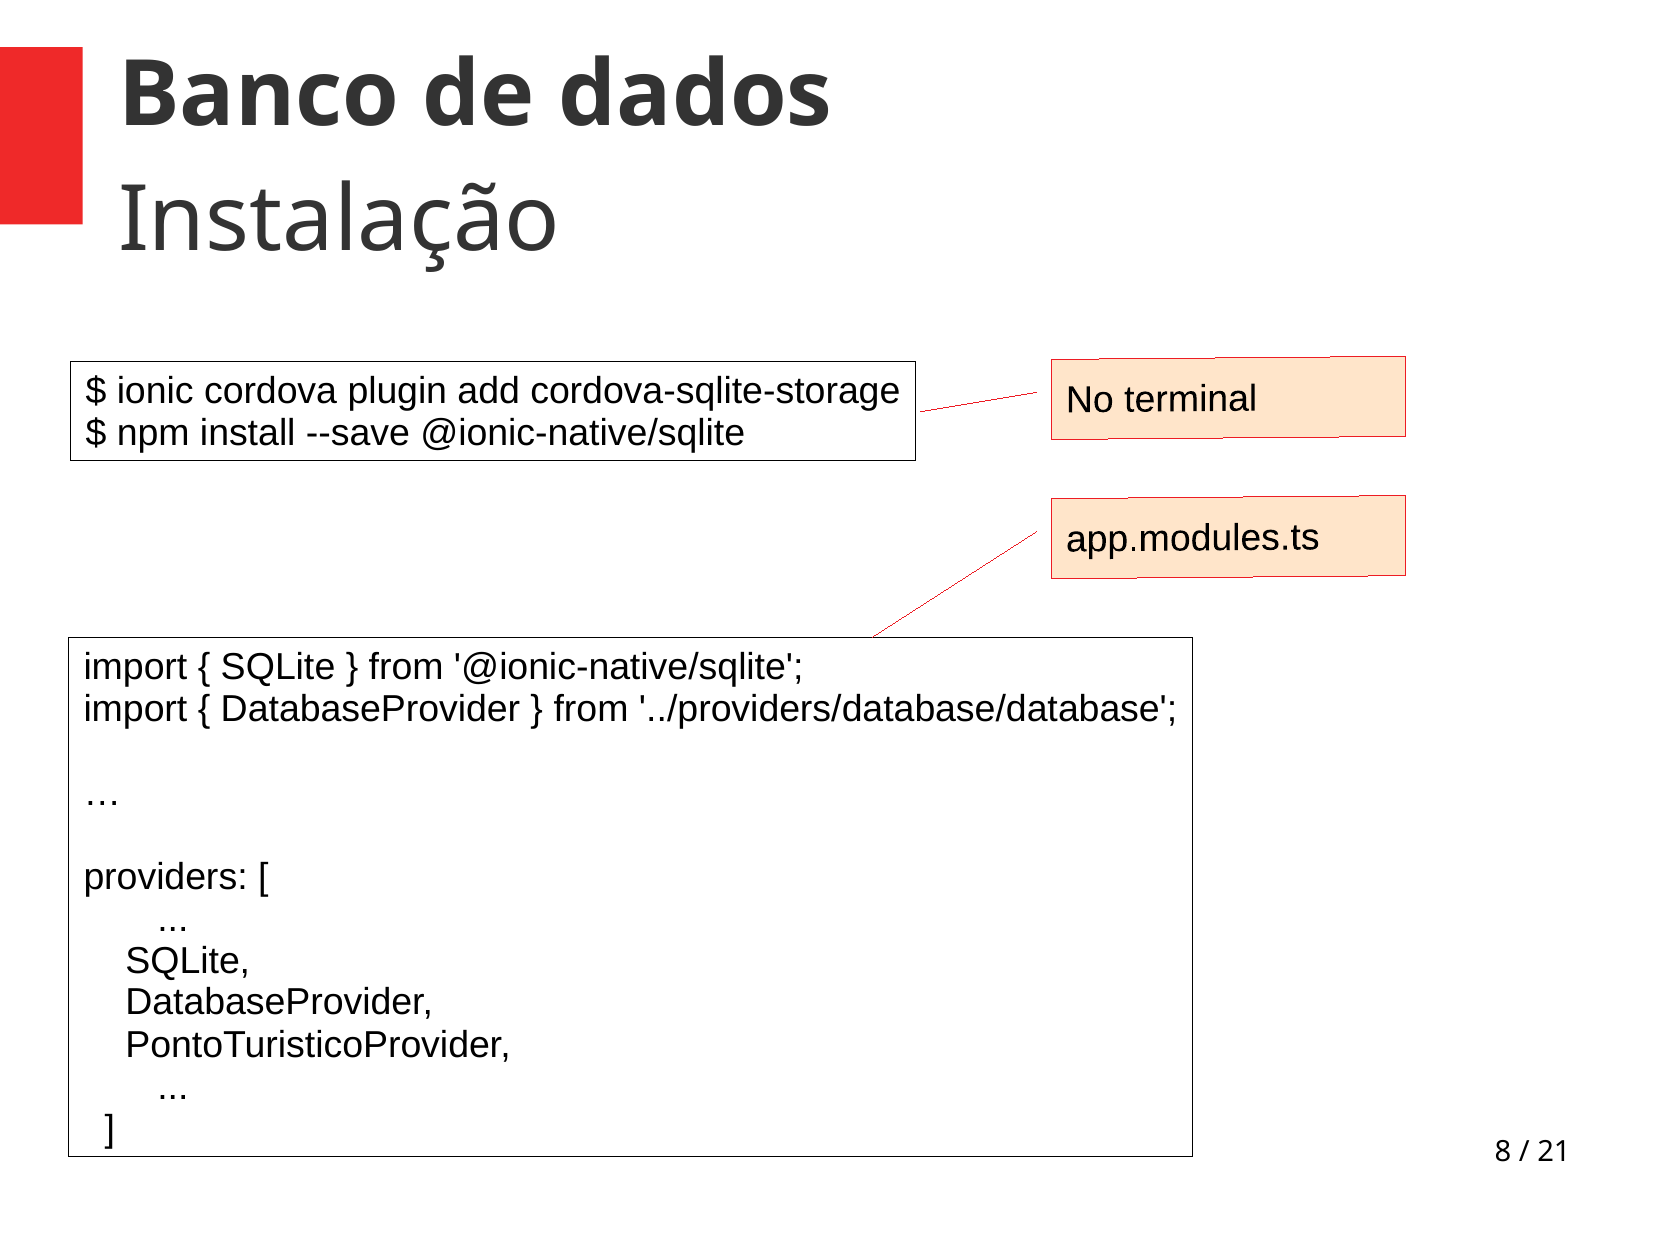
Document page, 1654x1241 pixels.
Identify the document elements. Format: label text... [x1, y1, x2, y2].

text_box import { SQLite } from '@ionic-native/sqlite'; import { DatabaseProvider } from '../providers/database/database'; … providers: [ ... SQLite, DatabaseProvider, PontoTuristicoProvider, ... ] [68, 637, 1193, 1157]
text_box No terminal [1051, 356, 1406, 440]
text_box app.modules.ts [1051, 495, 1406, 579]
title Banco de dados Instalação [118, 45, 1571, 260]
text_box $ ionic cordova plugin add cordova-sqlite-storage $ npm install --save @ionic-native/sqlite [70, 361, 916, 461]
